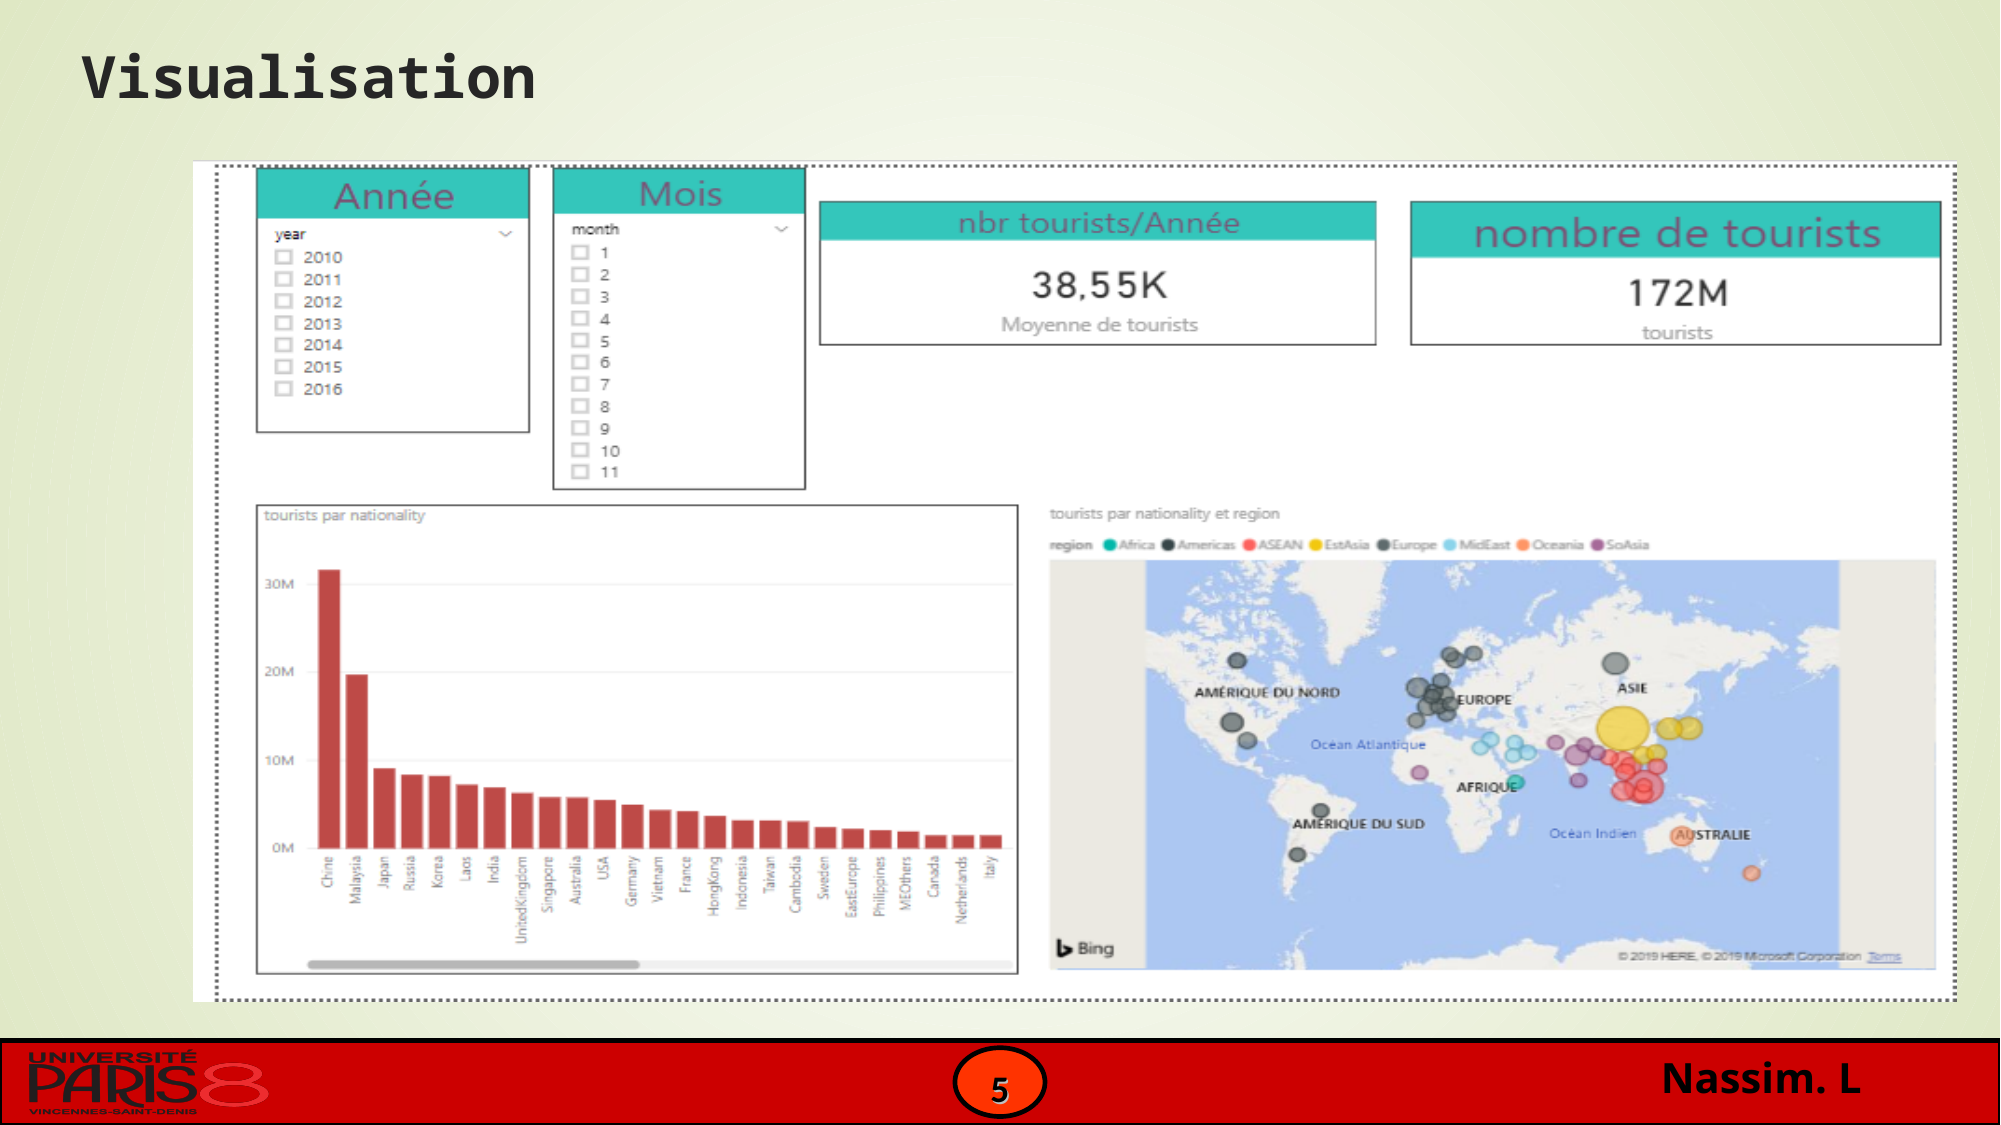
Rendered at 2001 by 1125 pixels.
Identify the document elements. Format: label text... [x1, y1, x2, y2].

picture [26, 1048, 272, 1117]
text_box Nassim. L [1571, 1034, 2000, 1119]
text_box [0, 1041, 2000, 1125]
picture [193, 160, 1957, 1002]
text_box 5 [954, 1047, 1045, 1117]
title Visualisation [66, 32, 1528, 116]
